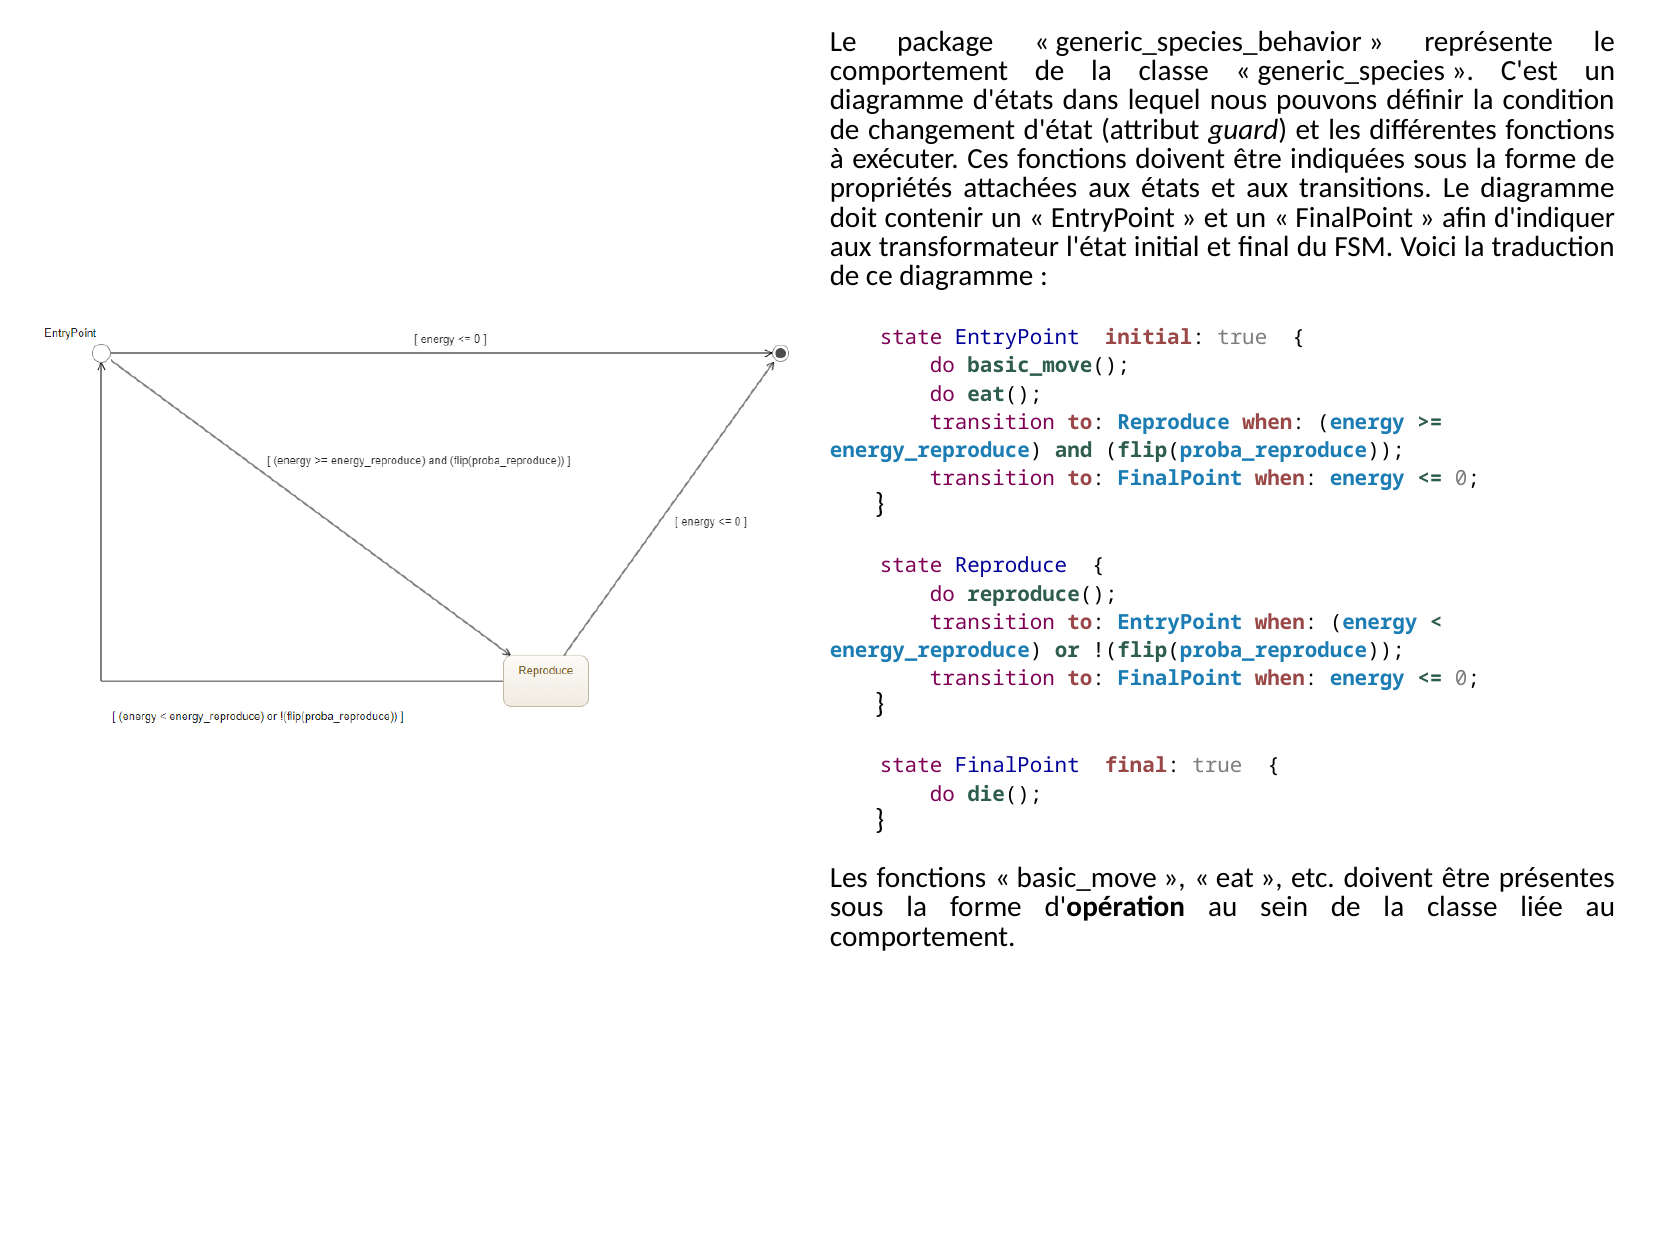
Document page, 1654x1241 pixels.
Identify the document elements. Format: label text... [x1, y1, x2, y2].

text_box Le package « generic_species_behavior » représente le comportement de la classe « generic_species ». C'est un diagramme d'états dans lequel nous pouvons définir la condition de changement d'état (attribut guard) et les différentes fonctions à exécuter. Ces fonctions doivent être indiquées sous la forme de propriétés attachées aux états et aux transitions. Le diagramme doit contenir un « EntryPoint » et un « FinalPoint » afin d'indiquer aux transformateur l'état initial et final du FSM. Voici la traduction de ce diagramme : state EntryPoint initial: true { do basic_move(); do eat(); transition to: Reproduce when: (energy >= energy_reproduce) and (flip(proba_reproduce)); transition to: FinalPoint when: energy <= 0; } state Reproduce { do reproduce(); transition to: EntryPoint when: (energy < energy_reproduce) or !(flip(proba_reproduce)); transition to: FinalPoint when: energy <= 0; } state FinalPoint final: true { do die(); } Les fonctions « basic_move », « eat », etc. doivent être présentes sous la forme d'opération au sein de la classe liée au comportement. [814, 21, 1630, 1023]
picture [38, 271, 792, 782]
